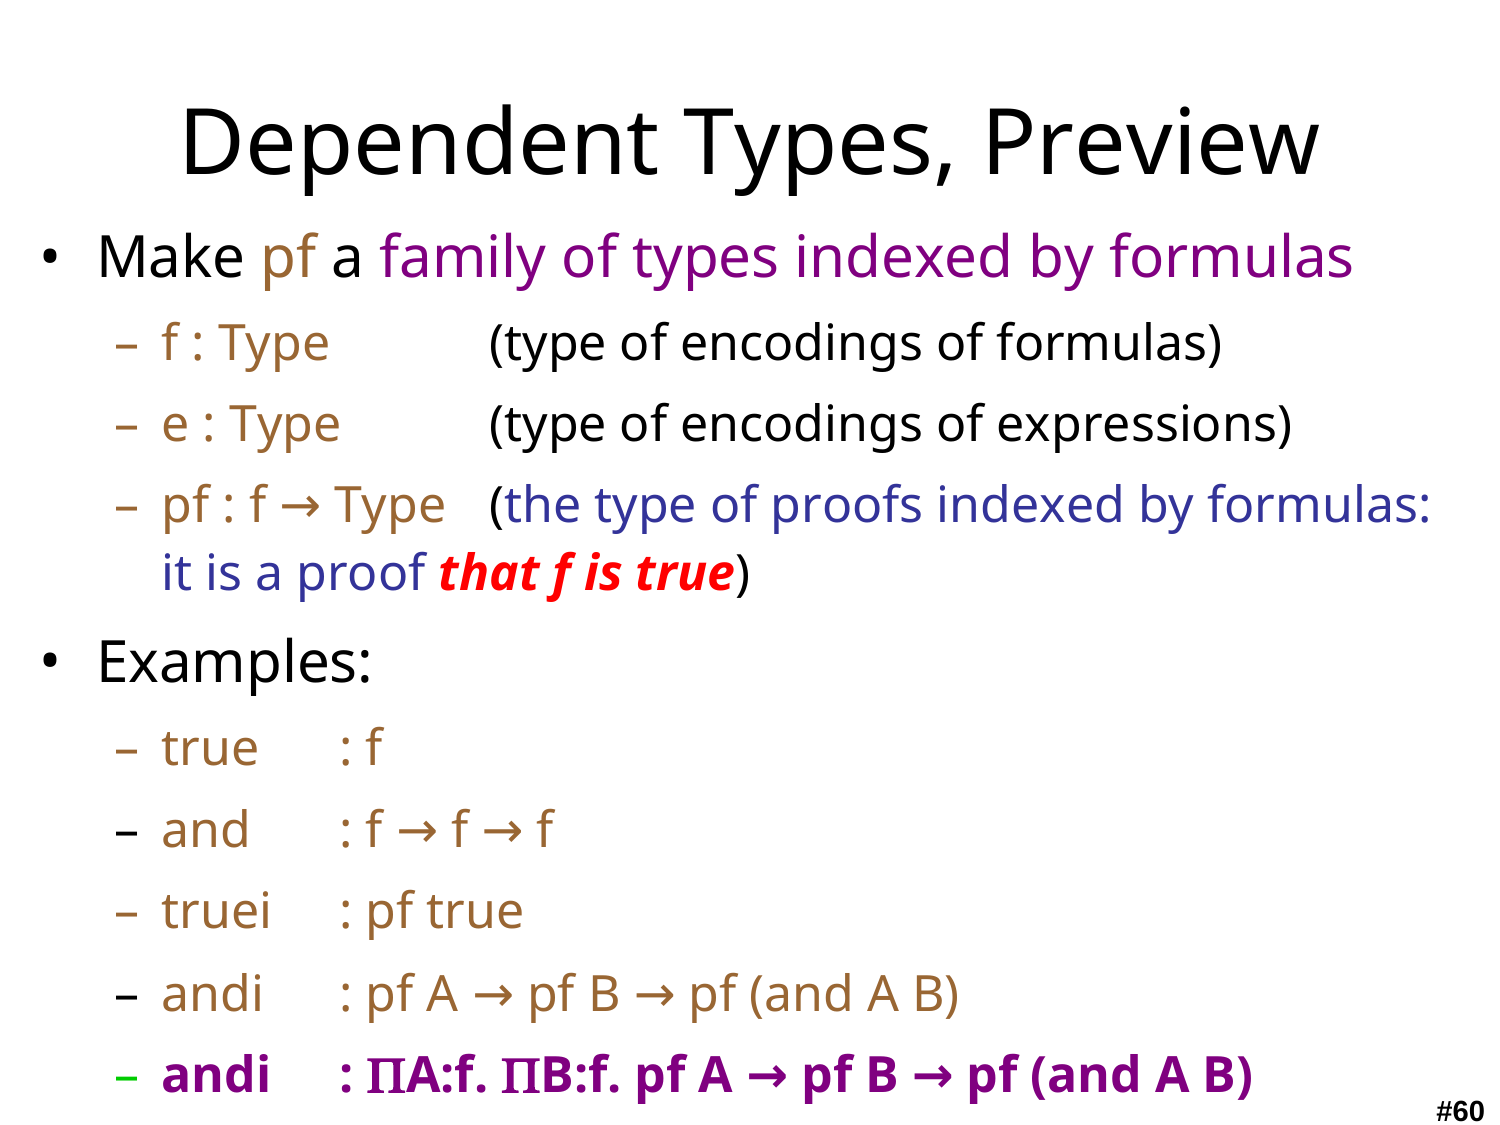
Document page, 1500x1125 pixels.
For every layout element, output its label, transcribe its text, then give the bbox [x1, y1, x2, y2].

list Make pf a family of types indexed by formulas f : Type (type of encodings of formulas) e : Type (type of encodings of expressions) pf : f → Type (the type of proofs indexed by formulas: it is a proof that f is true) Examples: true : f and : f → f → f truei : pf true andi : pf A → pf B → pf (and A B) andi : A:f. B:f. pf A → pf B → pf (and A B) (A:f.X means “forall A of type f, dependent type X”, see future lecture) [24, 207, 1476, 1114]
title Dependent Types, Preview [24, 45, 1476, 207]
